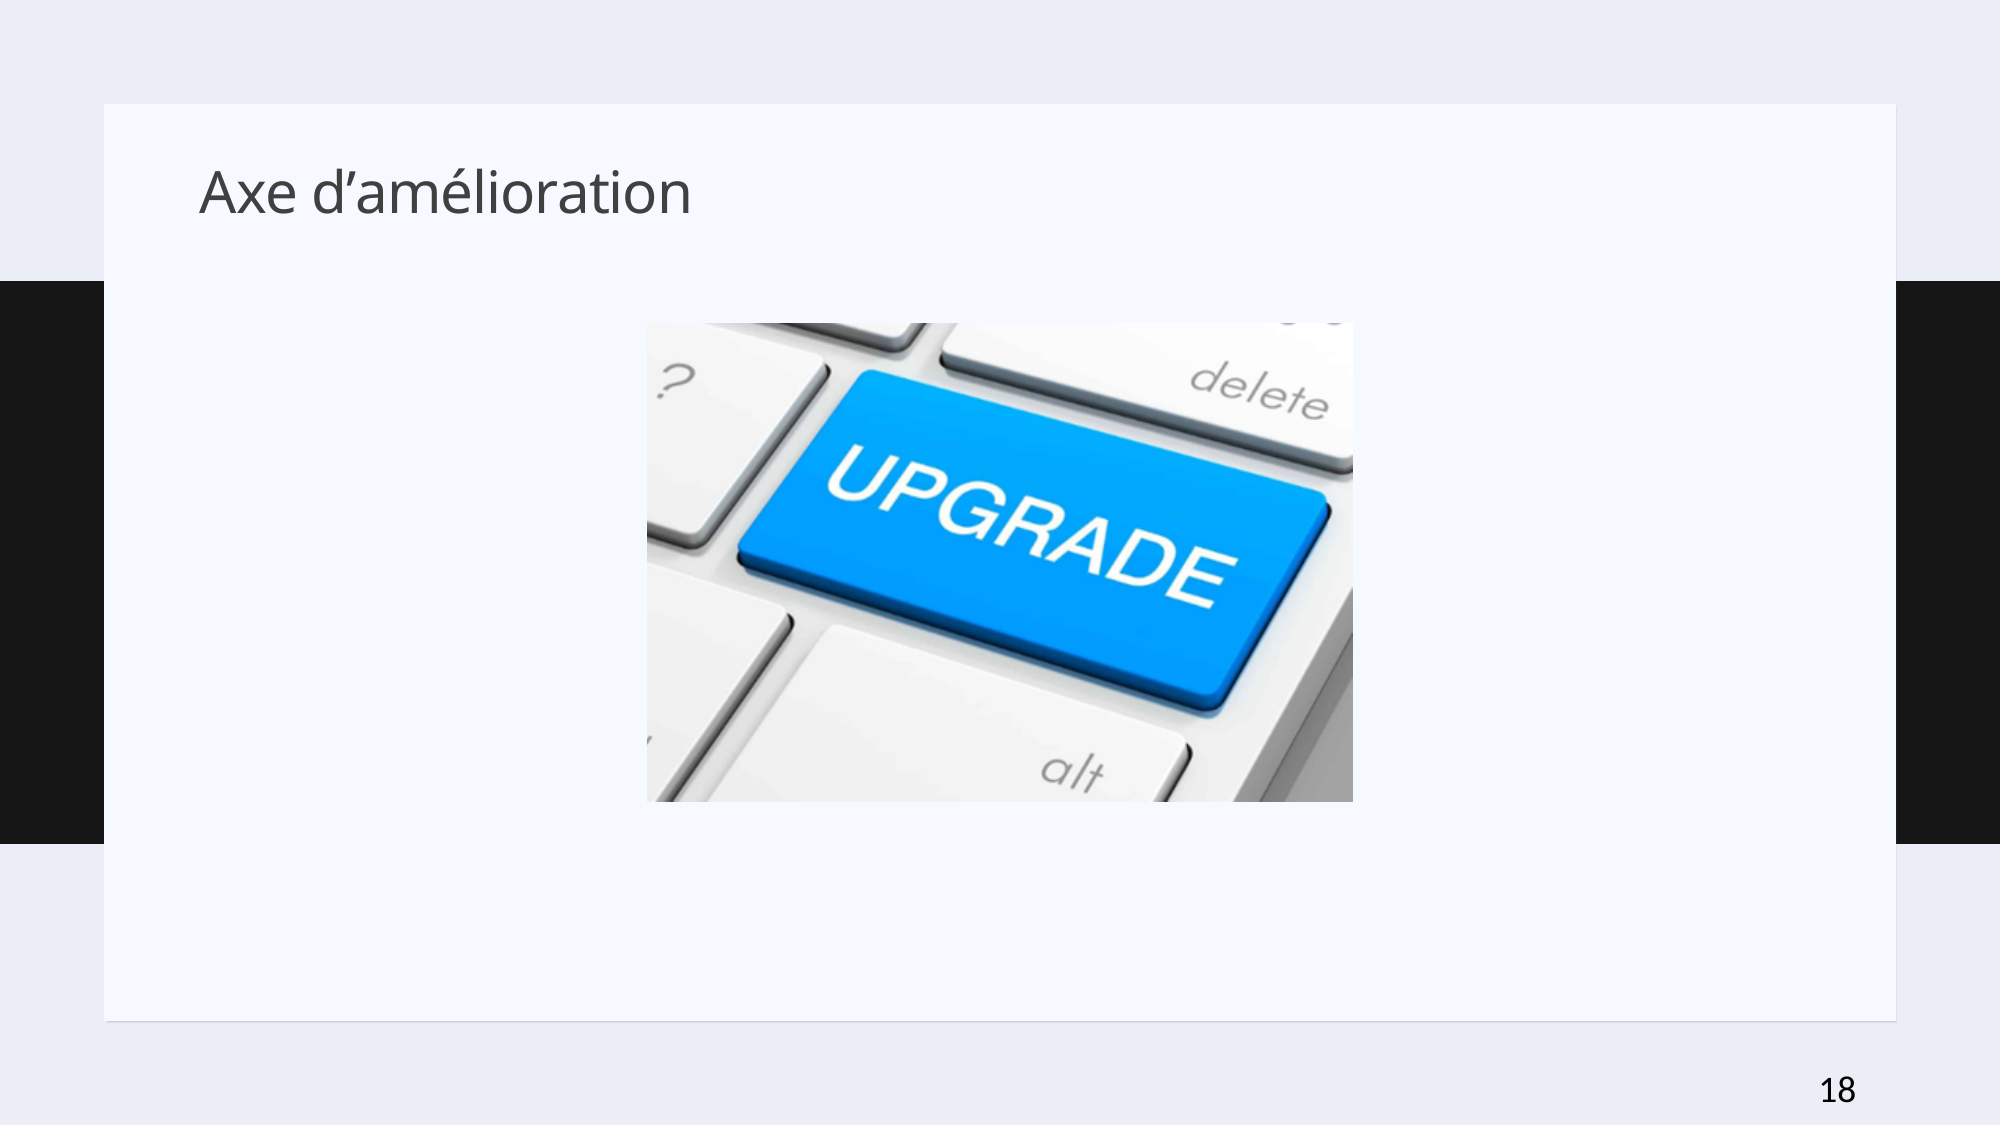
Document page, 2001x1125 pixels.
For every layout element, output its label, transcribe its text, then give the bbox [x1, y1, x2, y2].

title [165, 125, 1103, 222]
text_box Axe d’amélioration [184, 146, 1835, 243]
text_box 13 [1803, 1057, 1932, 1118]
picture [647, 323, 1353, 802]
